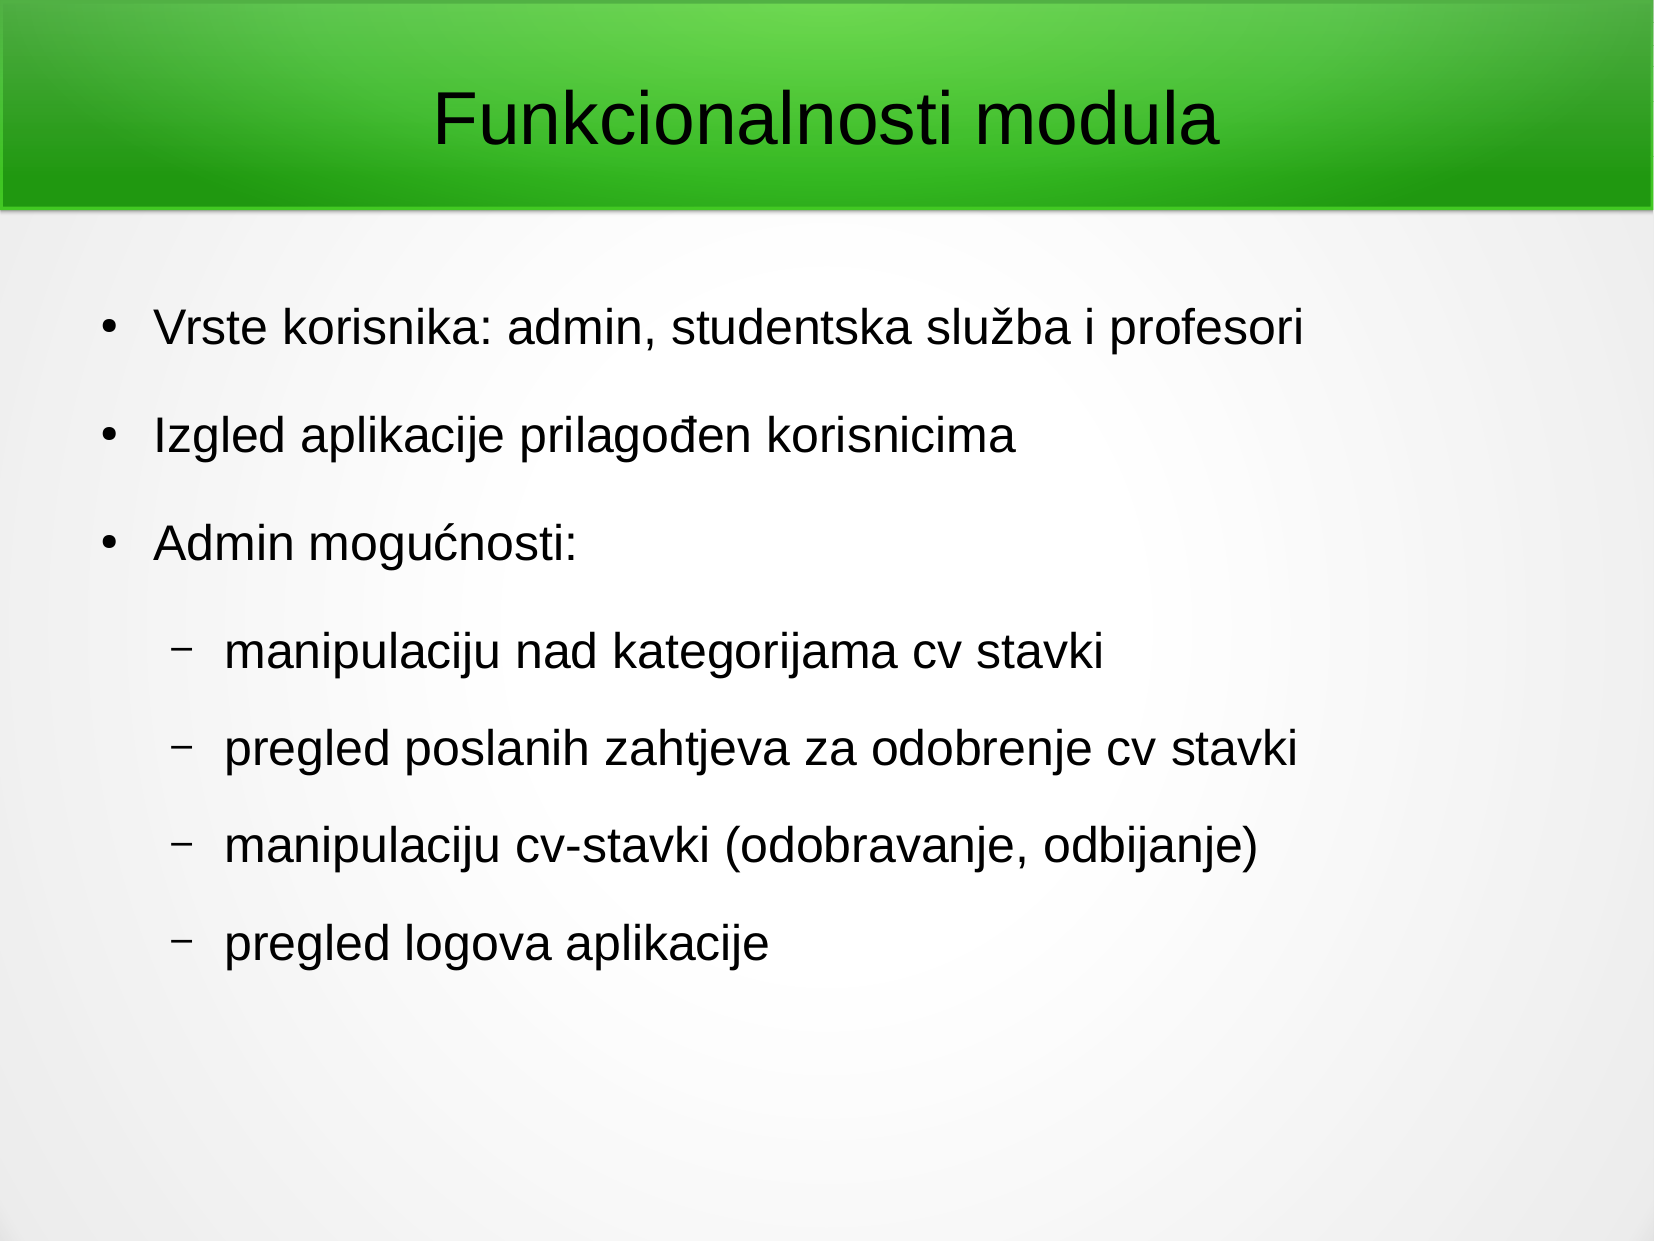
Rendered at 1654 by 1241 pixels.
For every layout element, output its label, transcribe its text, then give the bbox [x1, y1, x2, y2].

title Funkcionalnosti modula [82, 47, 1571, 189]
list Vrste korisnika: admin, studentska služba i profesori Izgled aplikacije prilagođen korisnicima Admin mogućnosti: manipulaciju nad kategorijama cv stavki pregled poslanih zahtjeva za odobrenje cv stavki manipulaciju cv-stavki (odobravanje, odbijanje) pregled logova aplikacije [82, 299, 1571, 1019]
